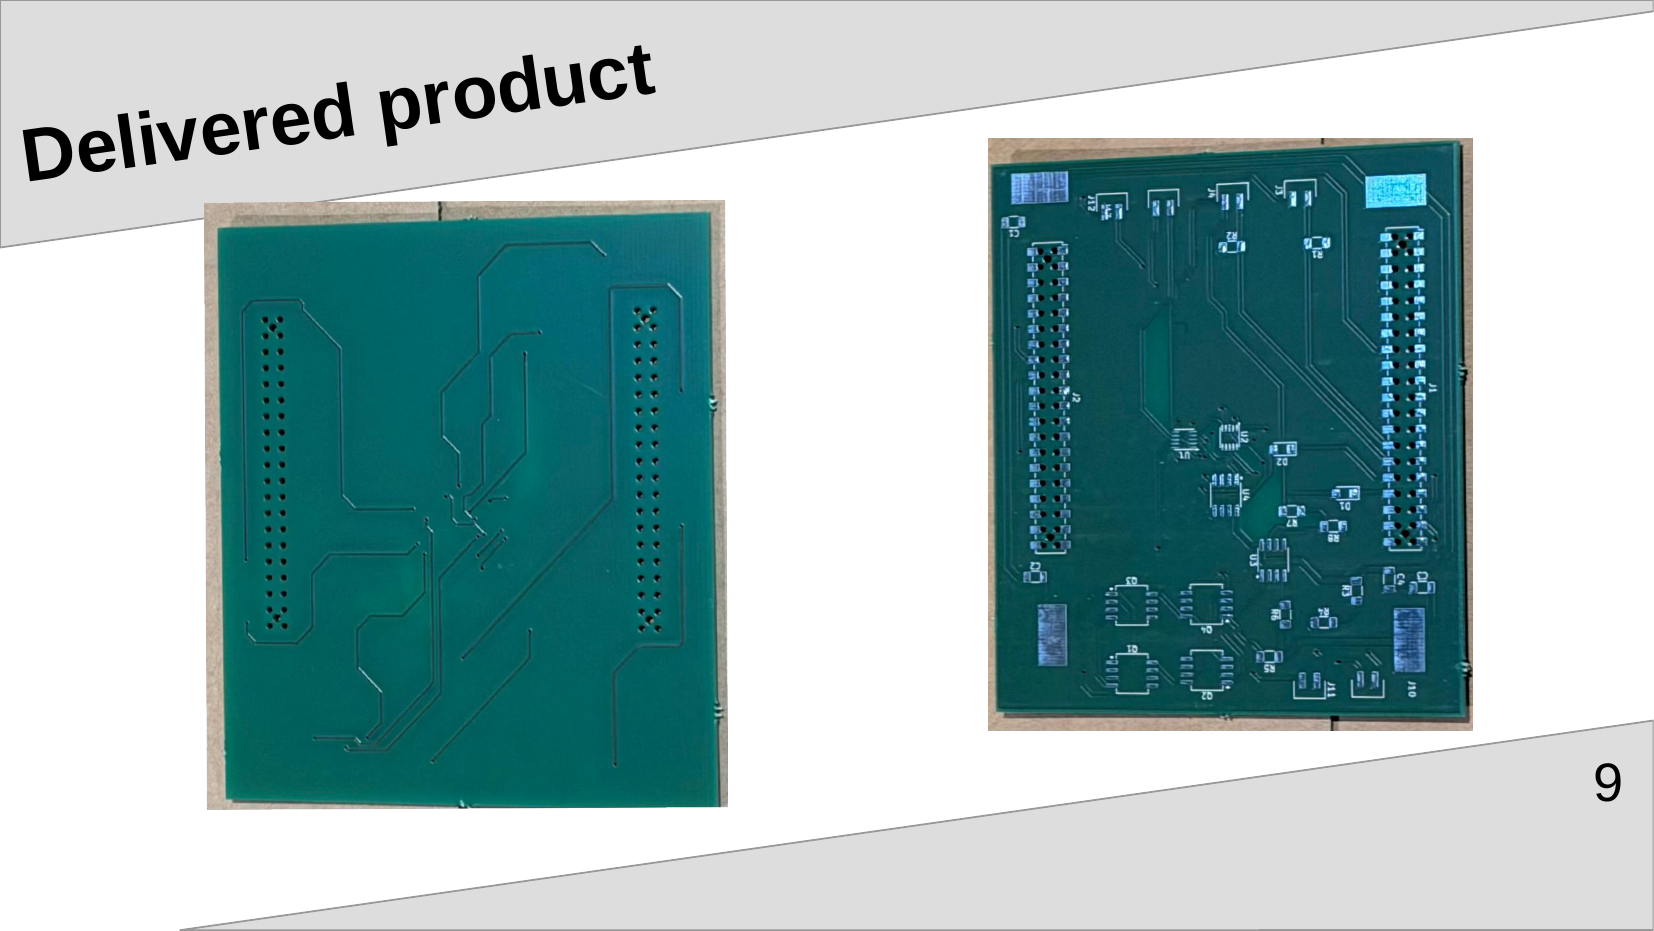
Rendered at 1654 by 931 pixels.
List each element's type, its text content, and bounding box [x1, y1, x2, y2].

picture [203, 199, 728, 810]
title Delivered product [11, 0, 1495, 235]
picture [988, 138, 1473, 731]
